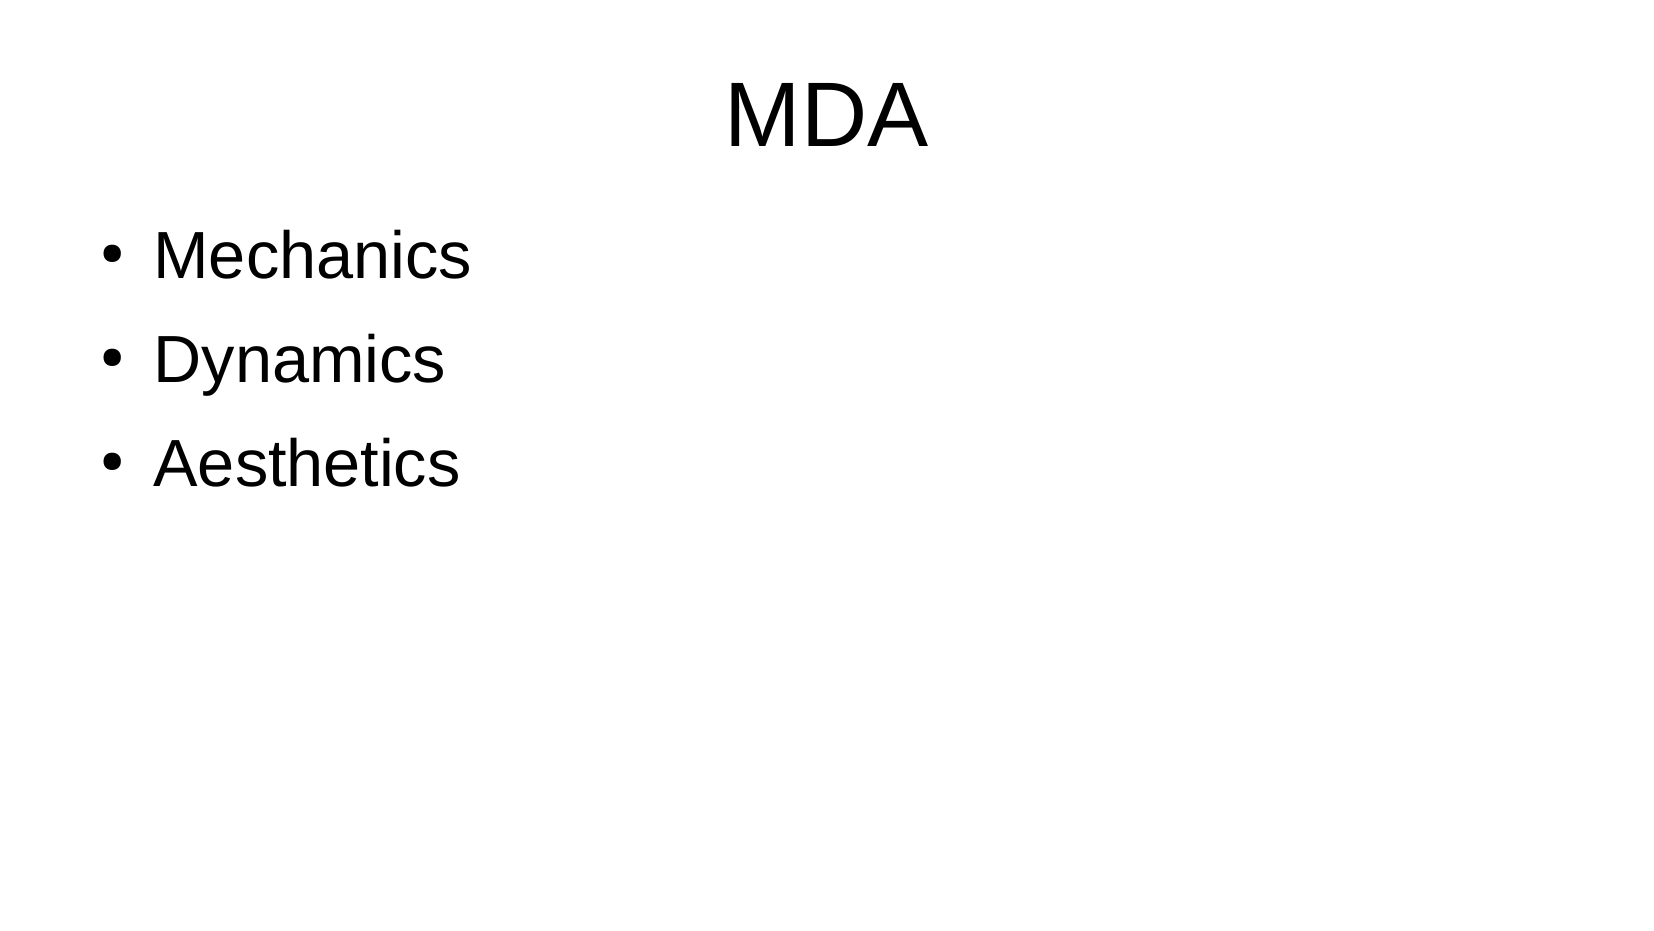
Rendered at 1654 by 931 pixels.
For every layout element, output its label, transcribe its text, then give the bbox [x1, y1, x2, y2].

title MDA [82, 37, 1571, 193]
list Mechanics Dynamics Aesthetics [82, 217, 1571, 758]
